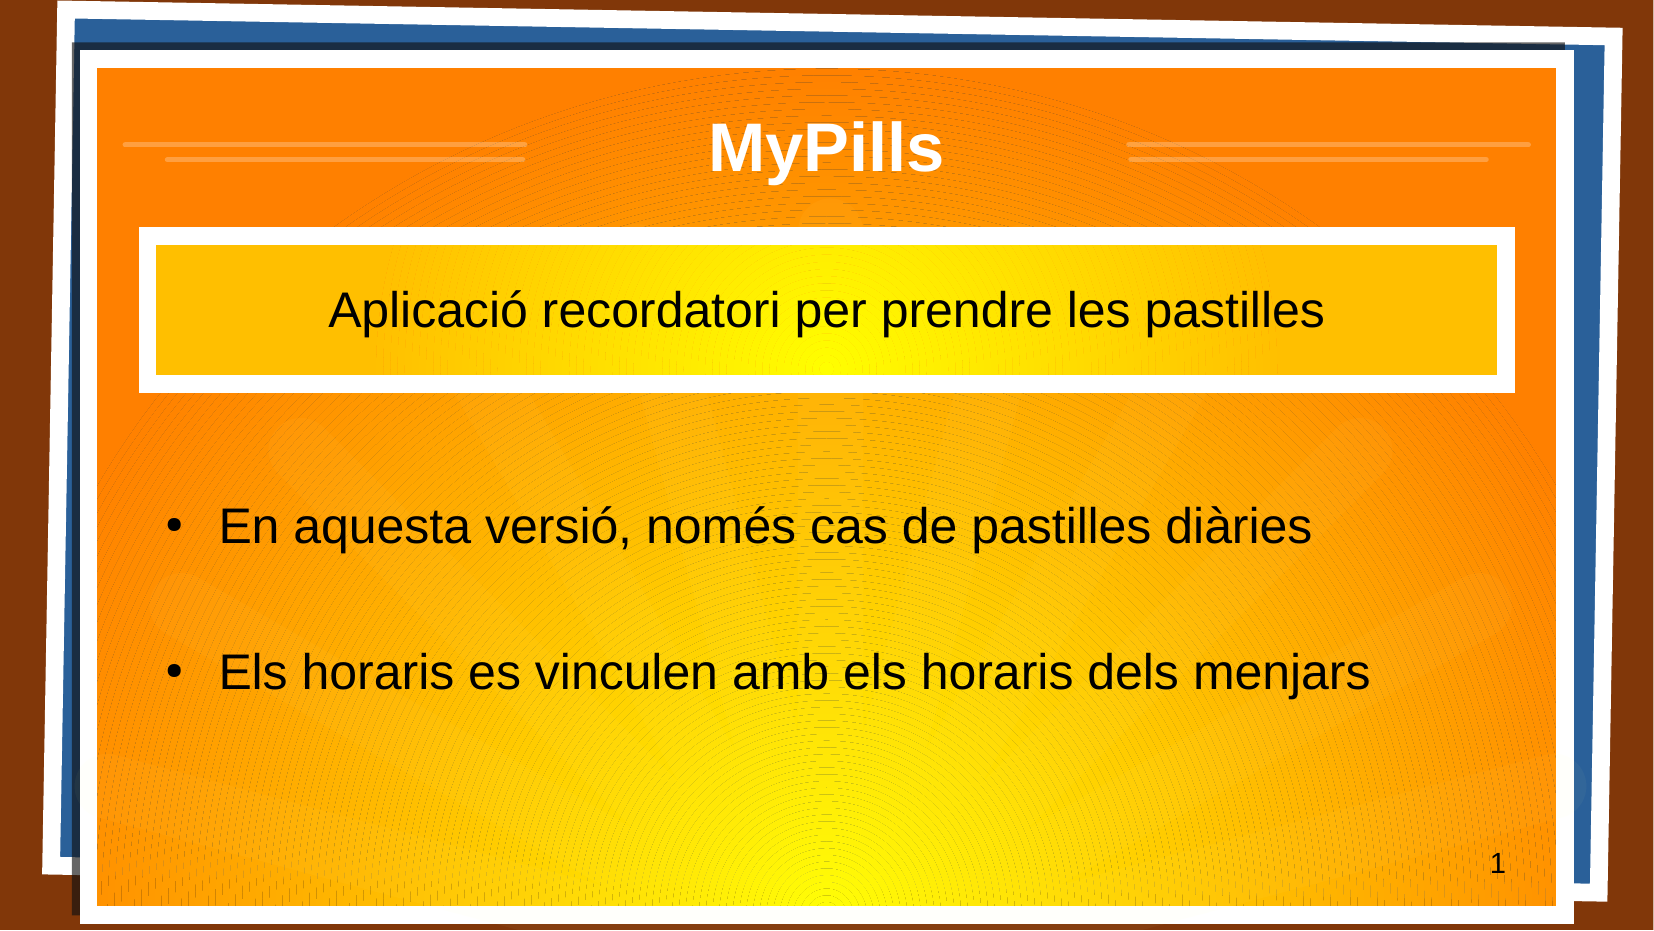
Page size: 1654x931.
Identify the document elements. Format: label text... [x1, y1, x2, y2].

list En aquesta versió, només cas de pastilles diàries Els horaris es vinculen amb els horaris dels menjars [147, 442, 1506, 768]
title MyPills [531, 73, 1123, 222]
text_box Aplicació recordatori per prendre les pastilles [147, 236, 1506, 384]
